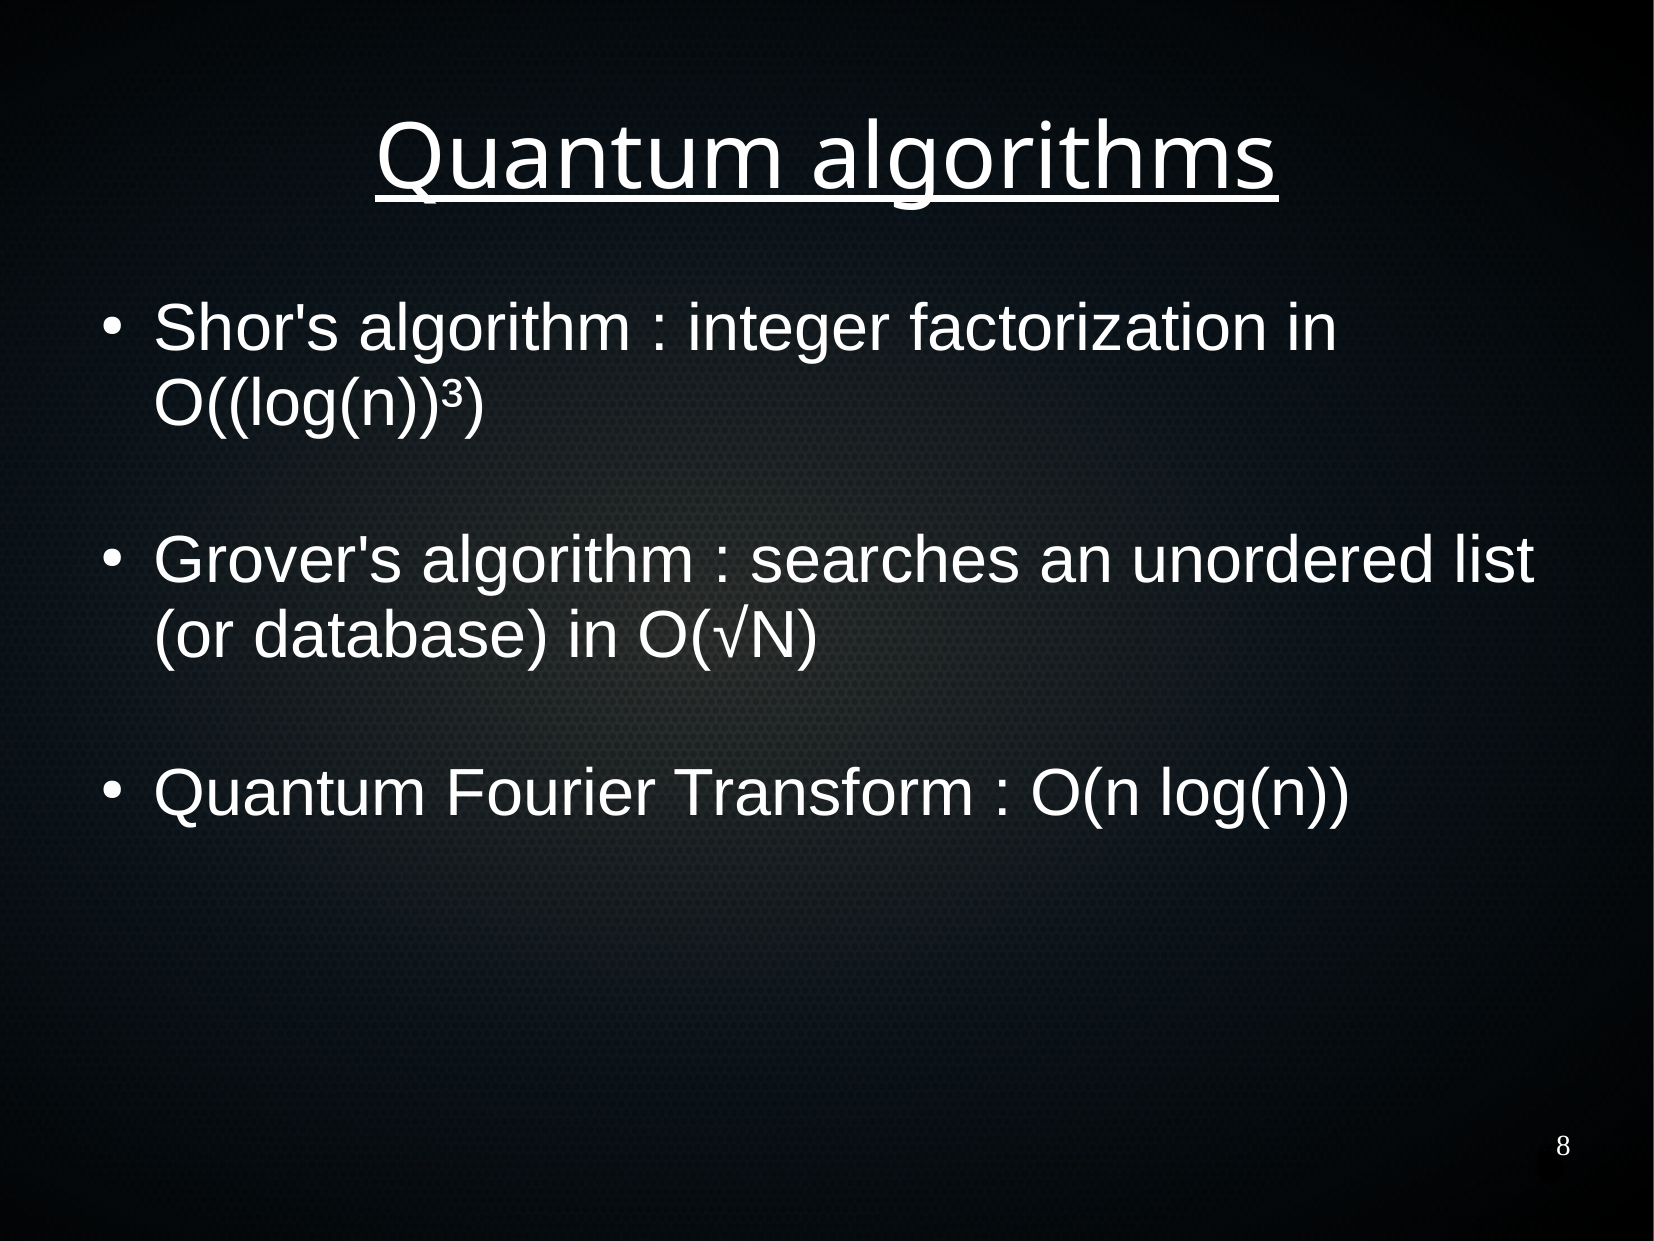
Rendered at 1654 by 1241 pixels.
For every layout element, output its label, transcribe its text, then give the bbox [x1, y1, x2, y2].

picture [0, 0, 1654, 1241]
title Quantum algorithms [82, 49, 1571, 257]
list Shor's algorithm : integer factorization in O((log(n))³) Grover's algorithm : searches an unordered list (or database) in O(√N) Quantum Fourier Transform : O(n log(n)) [82, 290, 1558, 1010]
